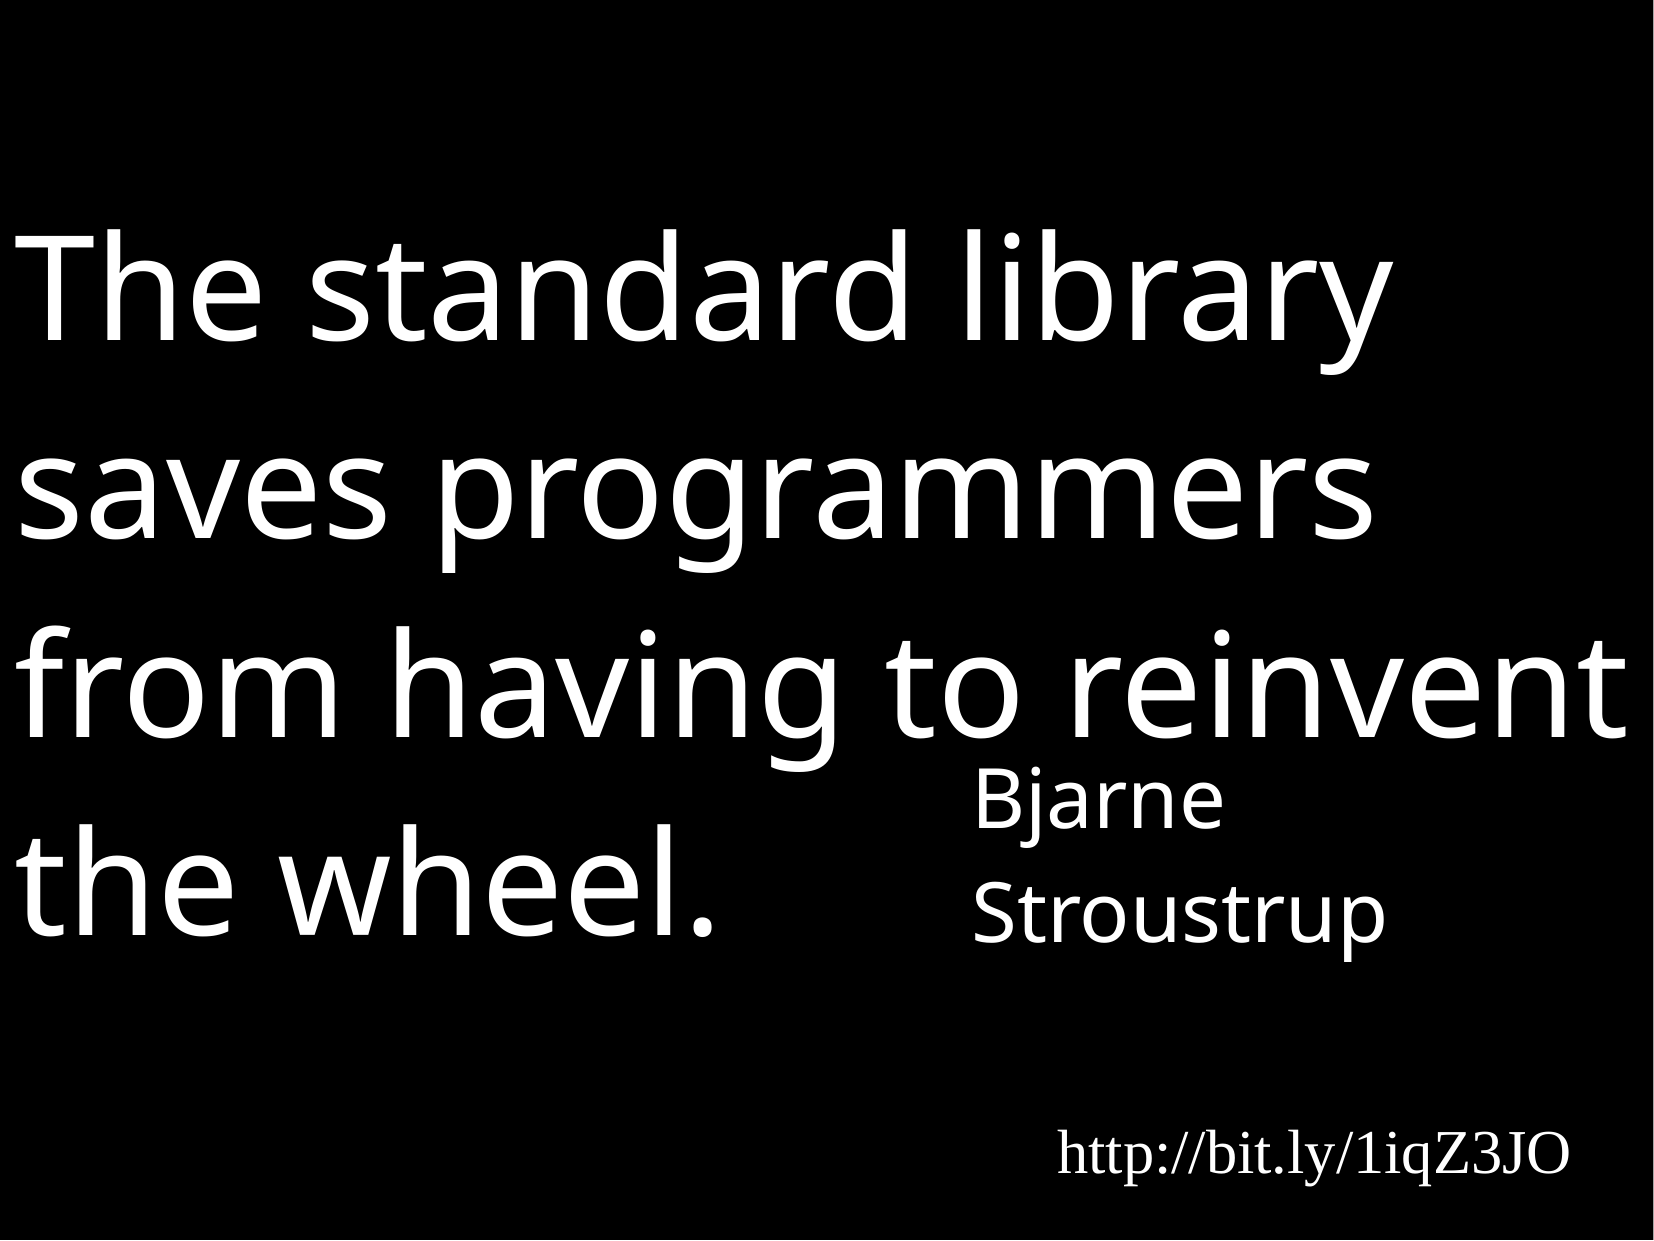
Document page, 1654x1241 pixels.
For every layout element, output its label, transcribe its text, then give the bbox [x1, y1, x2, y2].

text_box Bjarne Stroustrup [956, 732, 1613, 840]
text_box http://bit.ly/1iqZ3JO [1042, 1110, 1619, 1195]
text_box The standard library saves programmers from having to reinvent the wheel. [0, 177, 1654, 677]
